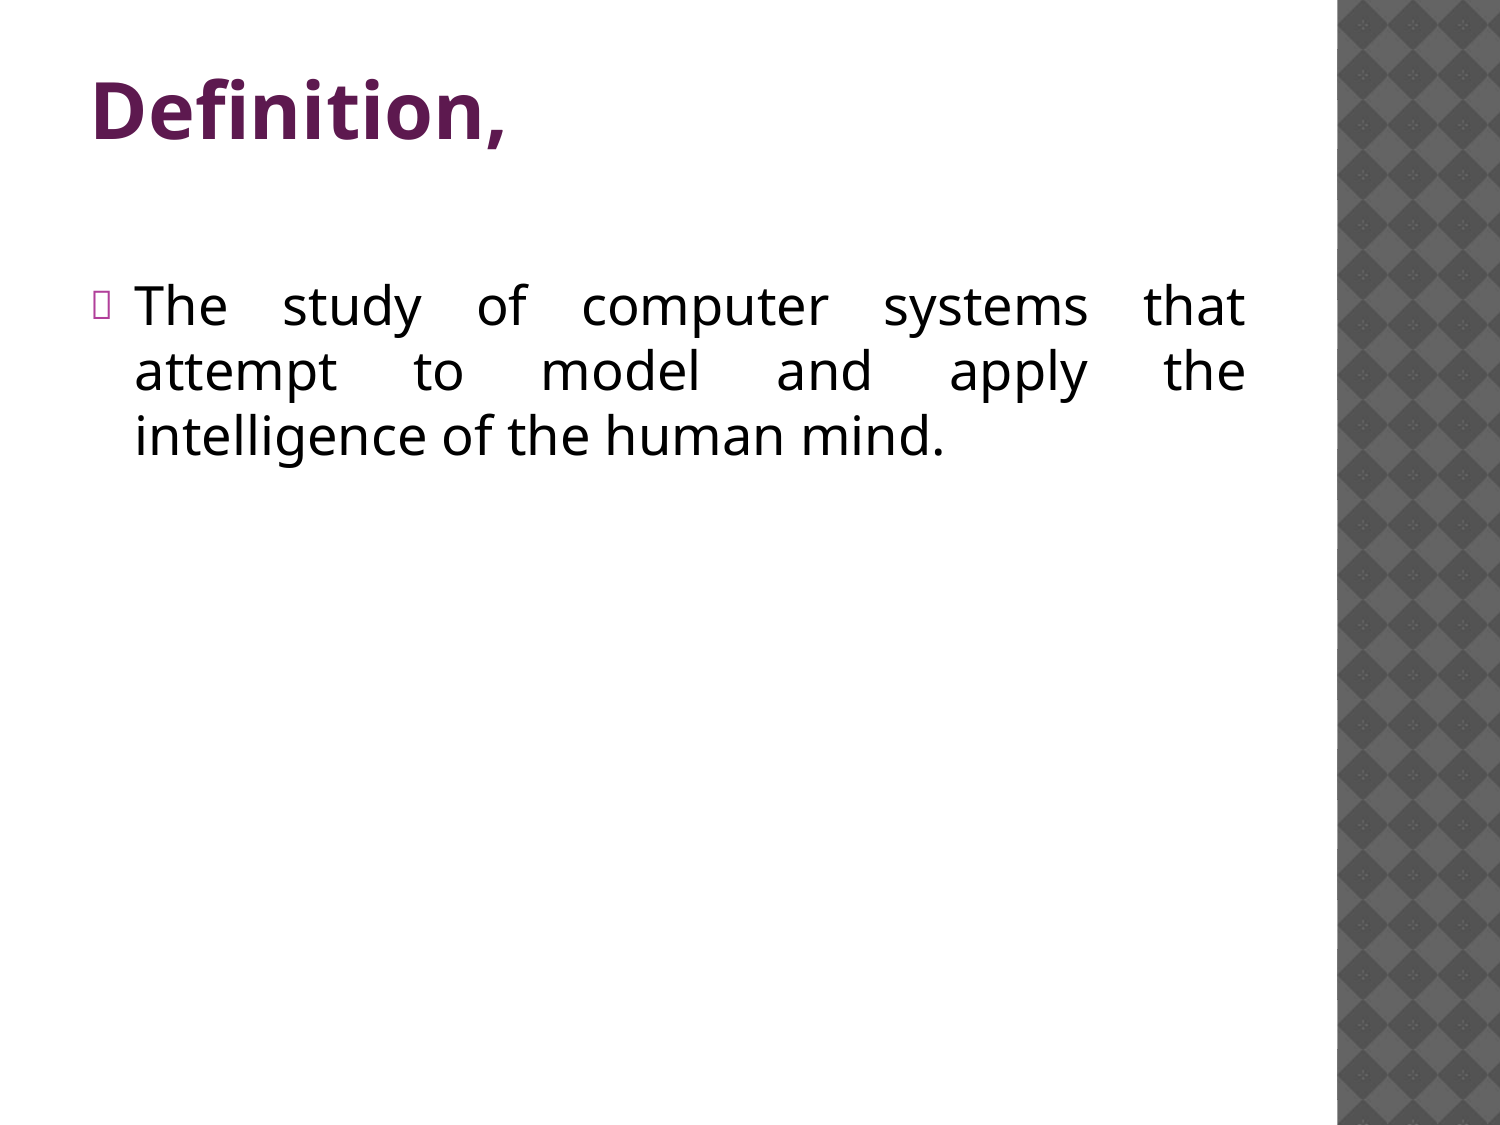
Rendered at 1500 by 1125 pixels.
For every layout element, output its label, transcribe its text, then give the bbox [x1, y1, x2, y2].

title Definition, [75, 52, 1263, 240]
list The study of computer systems that attempt to model and apply the intelligence of the human mind. [75, 264, 1263, 1059]
picture [1337, 0, 1500, 1125]
